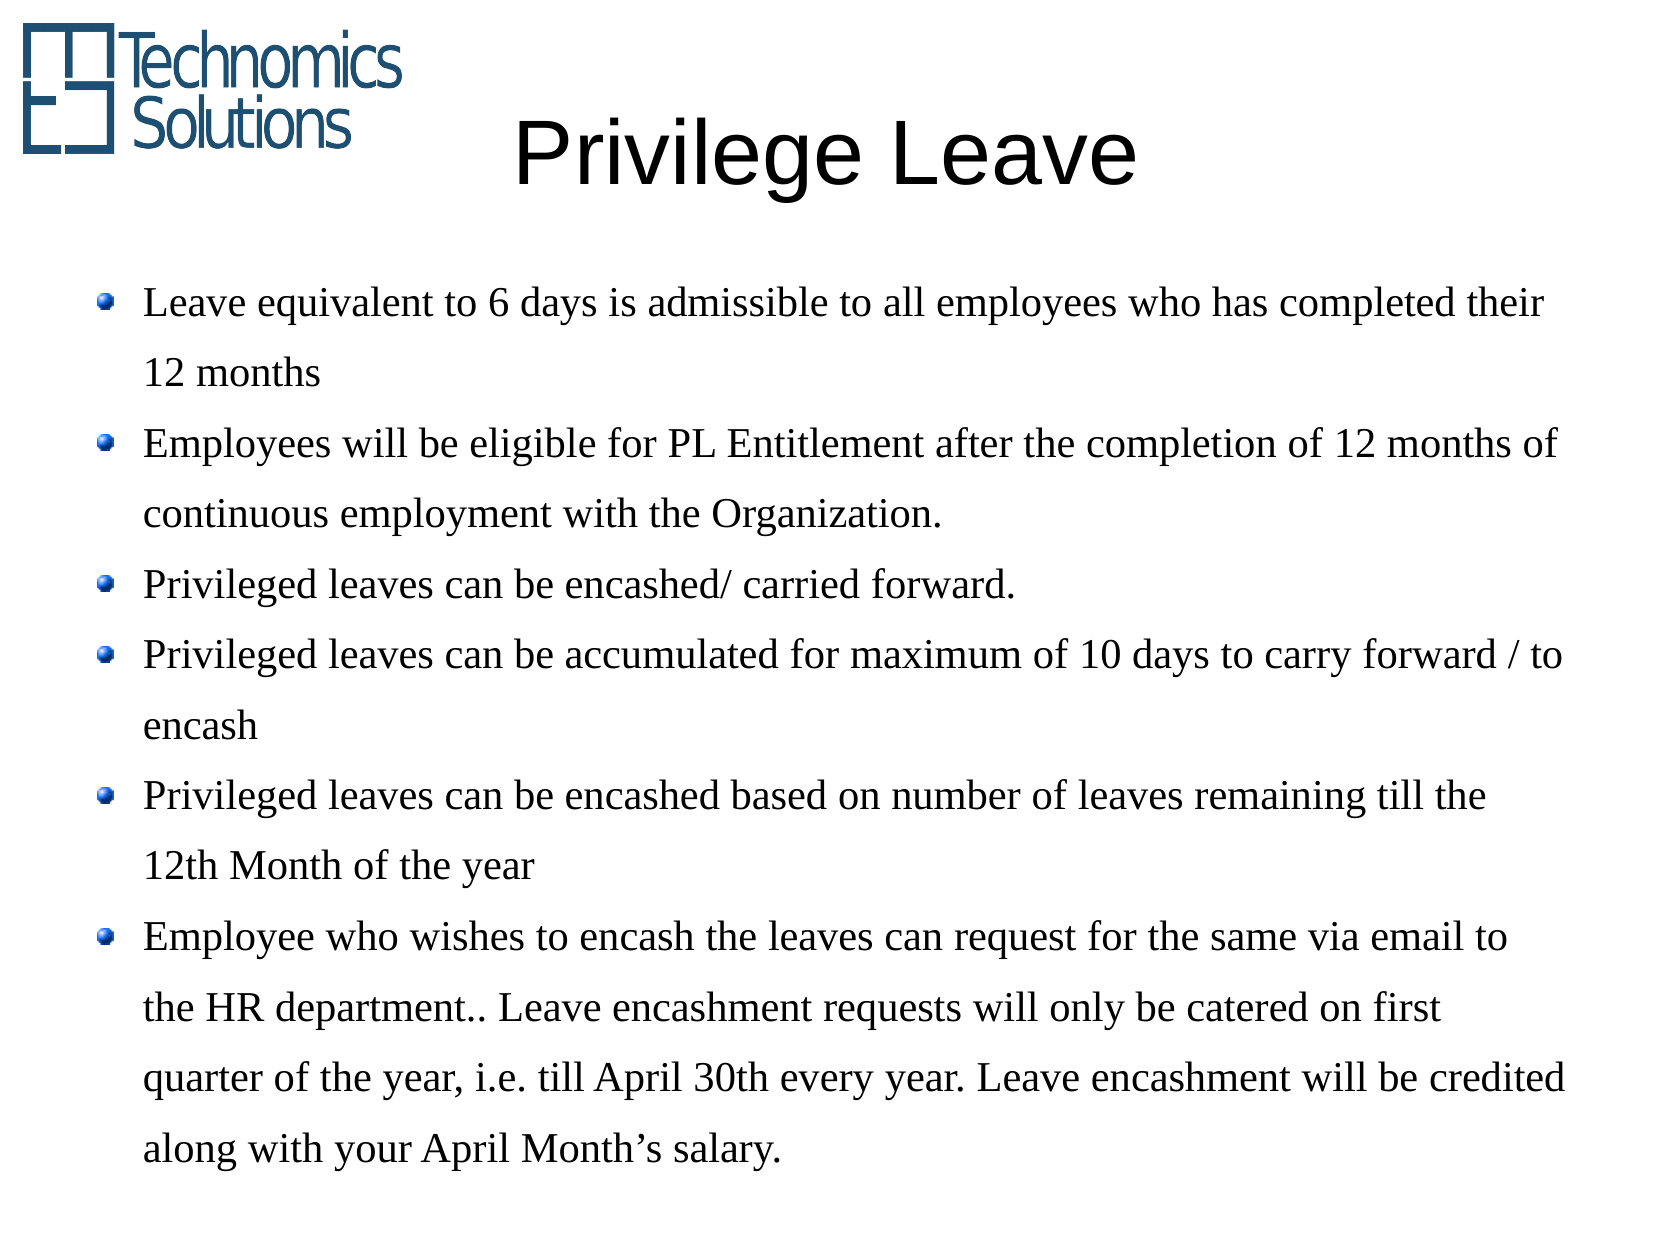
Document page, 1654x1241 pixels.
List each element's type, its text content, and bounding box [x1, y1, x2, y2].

title Privilege Leave [82, 49, 1571, 254]
list Leave equivalent to 6 days is admissible to all employees who has completed their 12 months Employees will be eligible for PL Entitlement after the completion of 12 months of continuous employment with the Organization. Privileged leaves can be encashed/ carried forward. Privileged leaves can be accumulated for maximum of 10 days to carry forward / to encash Privileged leaves can be encashed based on number of leaves remaining till the 12th Month of the year Employee who wishes to encash the leaves can request for the same via email to the HR department.. Leave encashment requests will only be catered on first quarter of the year, i.e. till April 30th every year. Leave encashment will be credited along with your April Month’s salary. [82, 254, 1571, 1182]
picture [23, 23, 402, 154]
